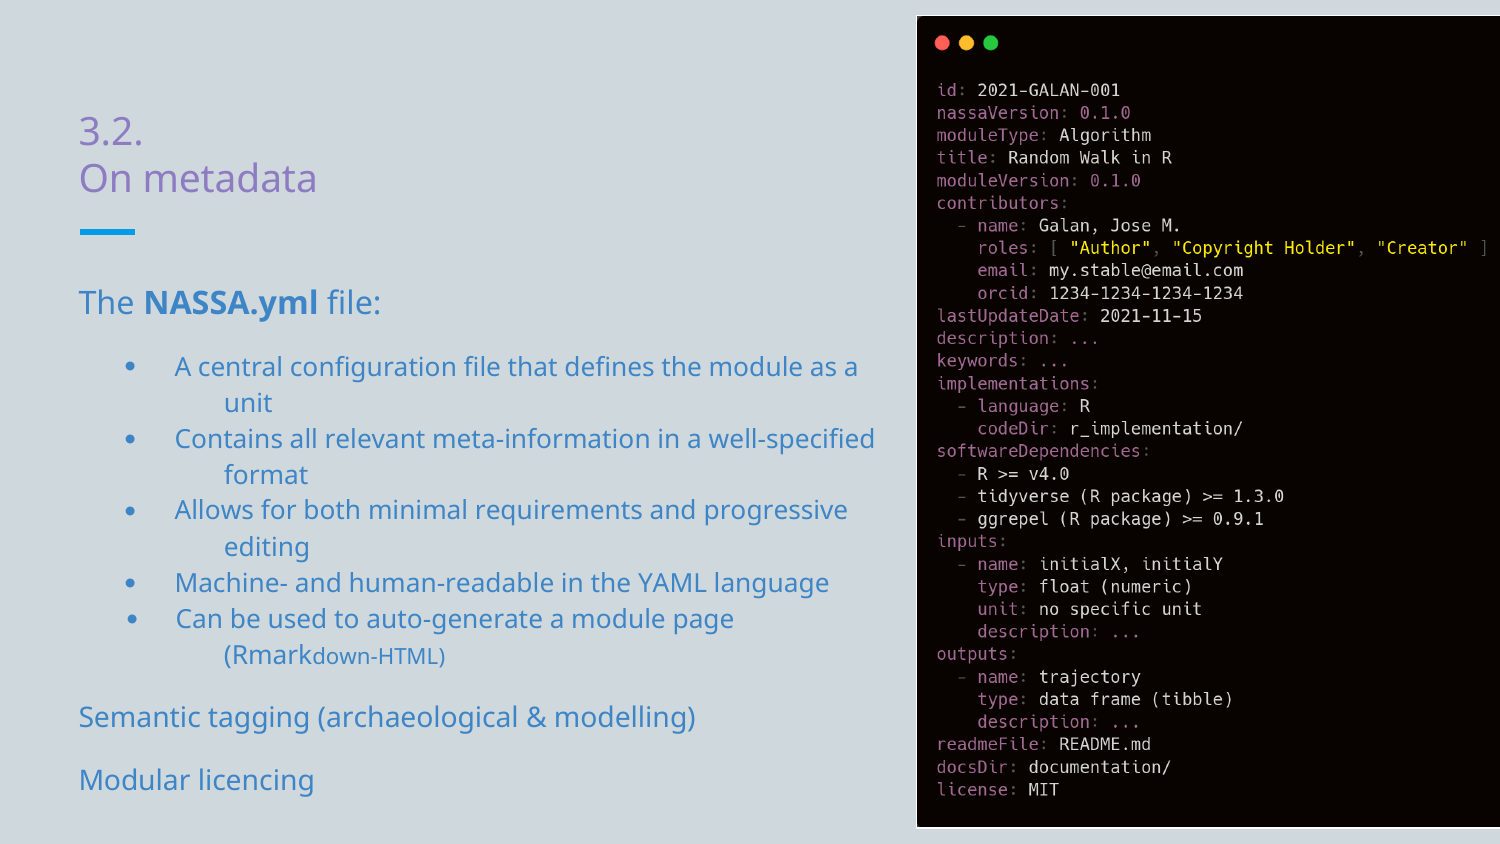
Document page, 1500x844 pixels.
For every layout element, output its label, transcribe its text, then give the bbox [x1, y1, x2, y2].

title 3.2. On metadata [63, 91, 525, 216]
picture [917, 16, 1500, 828]
list The NASSA.yml file: A central configuration file that defines the module as a unit Contains all relevant meta-information in a well-specified format Allows for both minimal requirements and progressive editing Machine- and human-readable in the YAML language Can be used to auto-generate a module page (Rmarkdown-HTML) Semantic tagging (archaeological & modelling) Modular licencing [63, 261, 897, 813]
